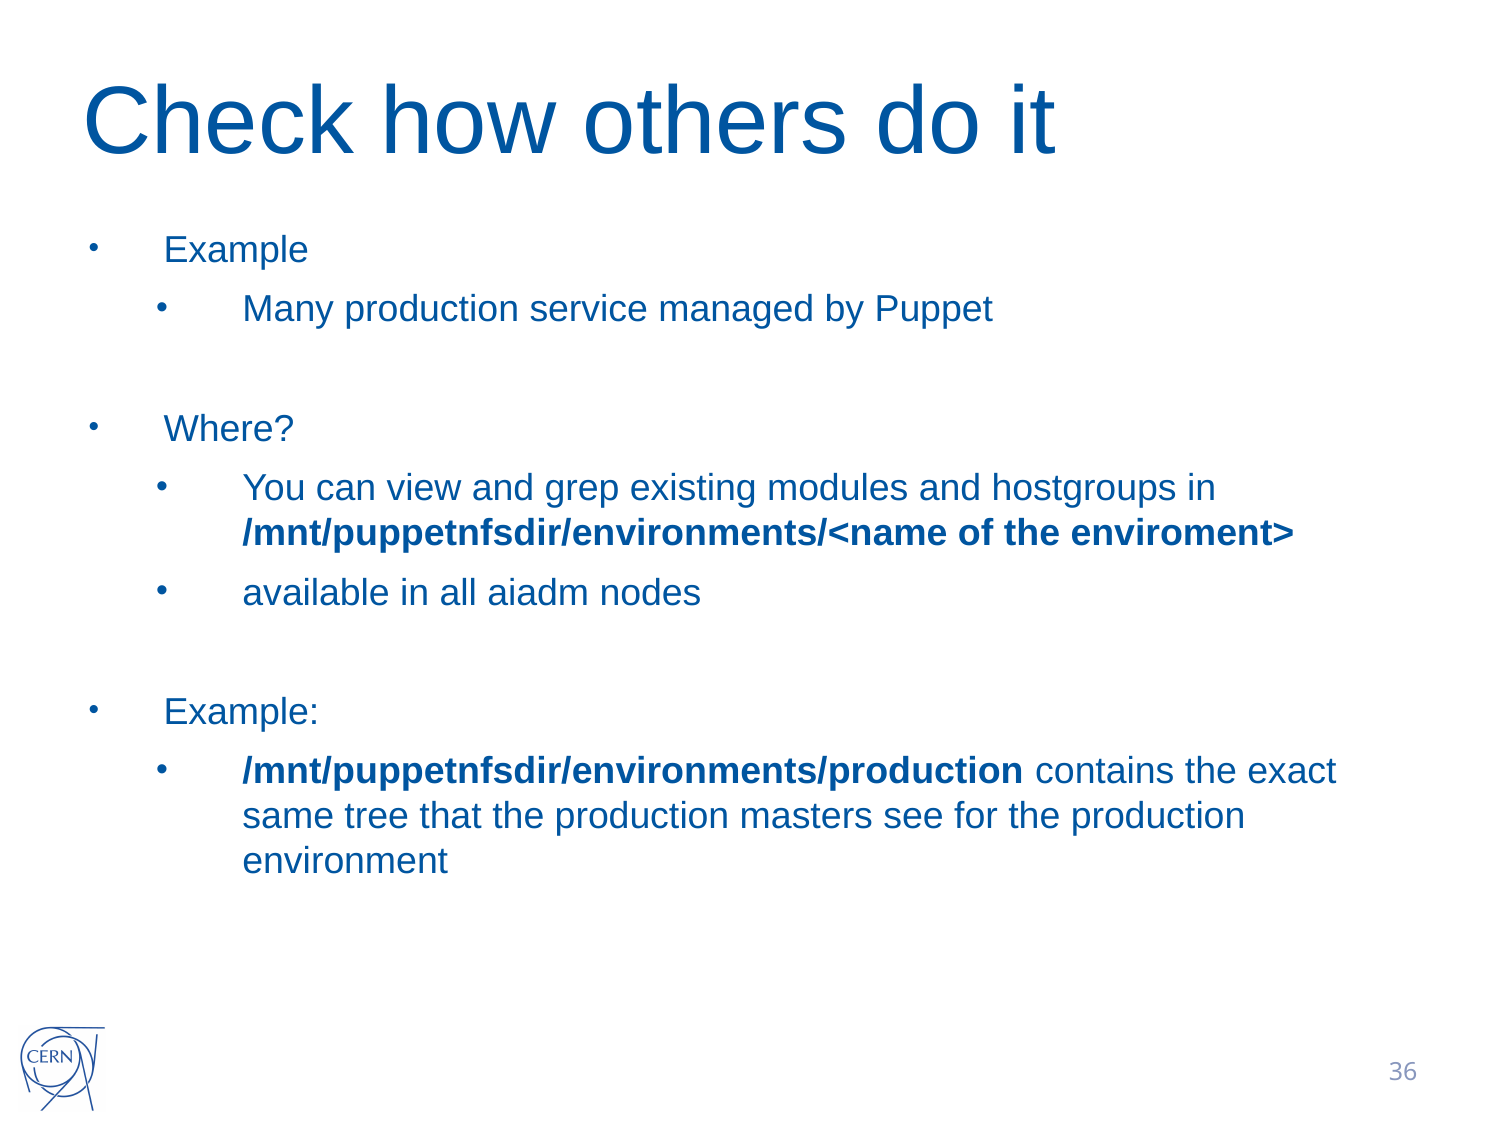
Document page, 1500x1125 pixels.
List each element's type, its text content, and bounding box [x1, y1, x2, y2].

picture [18, 1025, 75, 1112]
title Check how others do it [75, 13, 1425, 217]
slide_number <number> [1342, 1051, 1425, 1095]
list Example Many production service managed by Puppet Where? You can view and grep existing modules and hostgroups in /mnt/puppetnfsdir/environments/<name of the enviroment> available in all aiadm nodes Example: /mnt/puppetnfsdir/environments/production contains the exact same tree that the production masters see for the production environment [75, 217, 1425, 1125]
